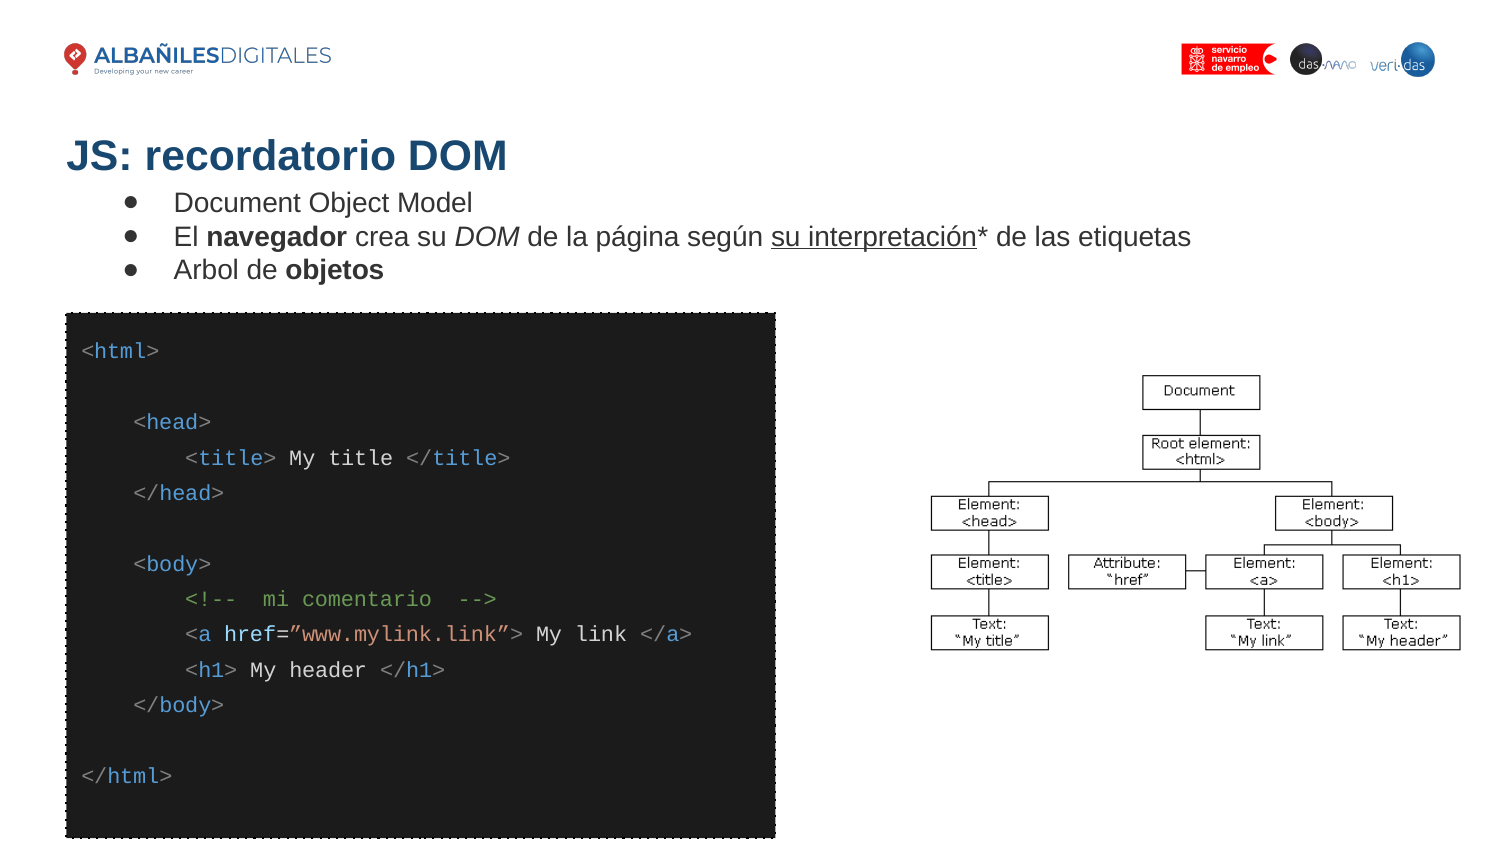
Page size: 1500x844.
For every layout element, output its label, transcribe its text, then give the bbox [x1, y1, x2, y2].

text_box JS: recordatorio DOM [66, 116, 728, 255]
picture [850, 365, 1500, 656]
text_box Document Object Model El navegador crea su DOM de la página según su interpretación* de las etiquetas Arbol de objetos [83, 169, 1343, 335]
picture [64, 43, 332, 75]
text_box <html> <head> <title> My title </title> </head> <body> <!-- mi comentario --> <a href=”www.mylink.link”> My link </a> <h1> My header </h1> </body> </html> [66, 312, 776, 839]
picture [1181, 43, 1277, 75]
picture [1370, 42, 1435, 77]
picture [1290, 43, 1356, 75]
